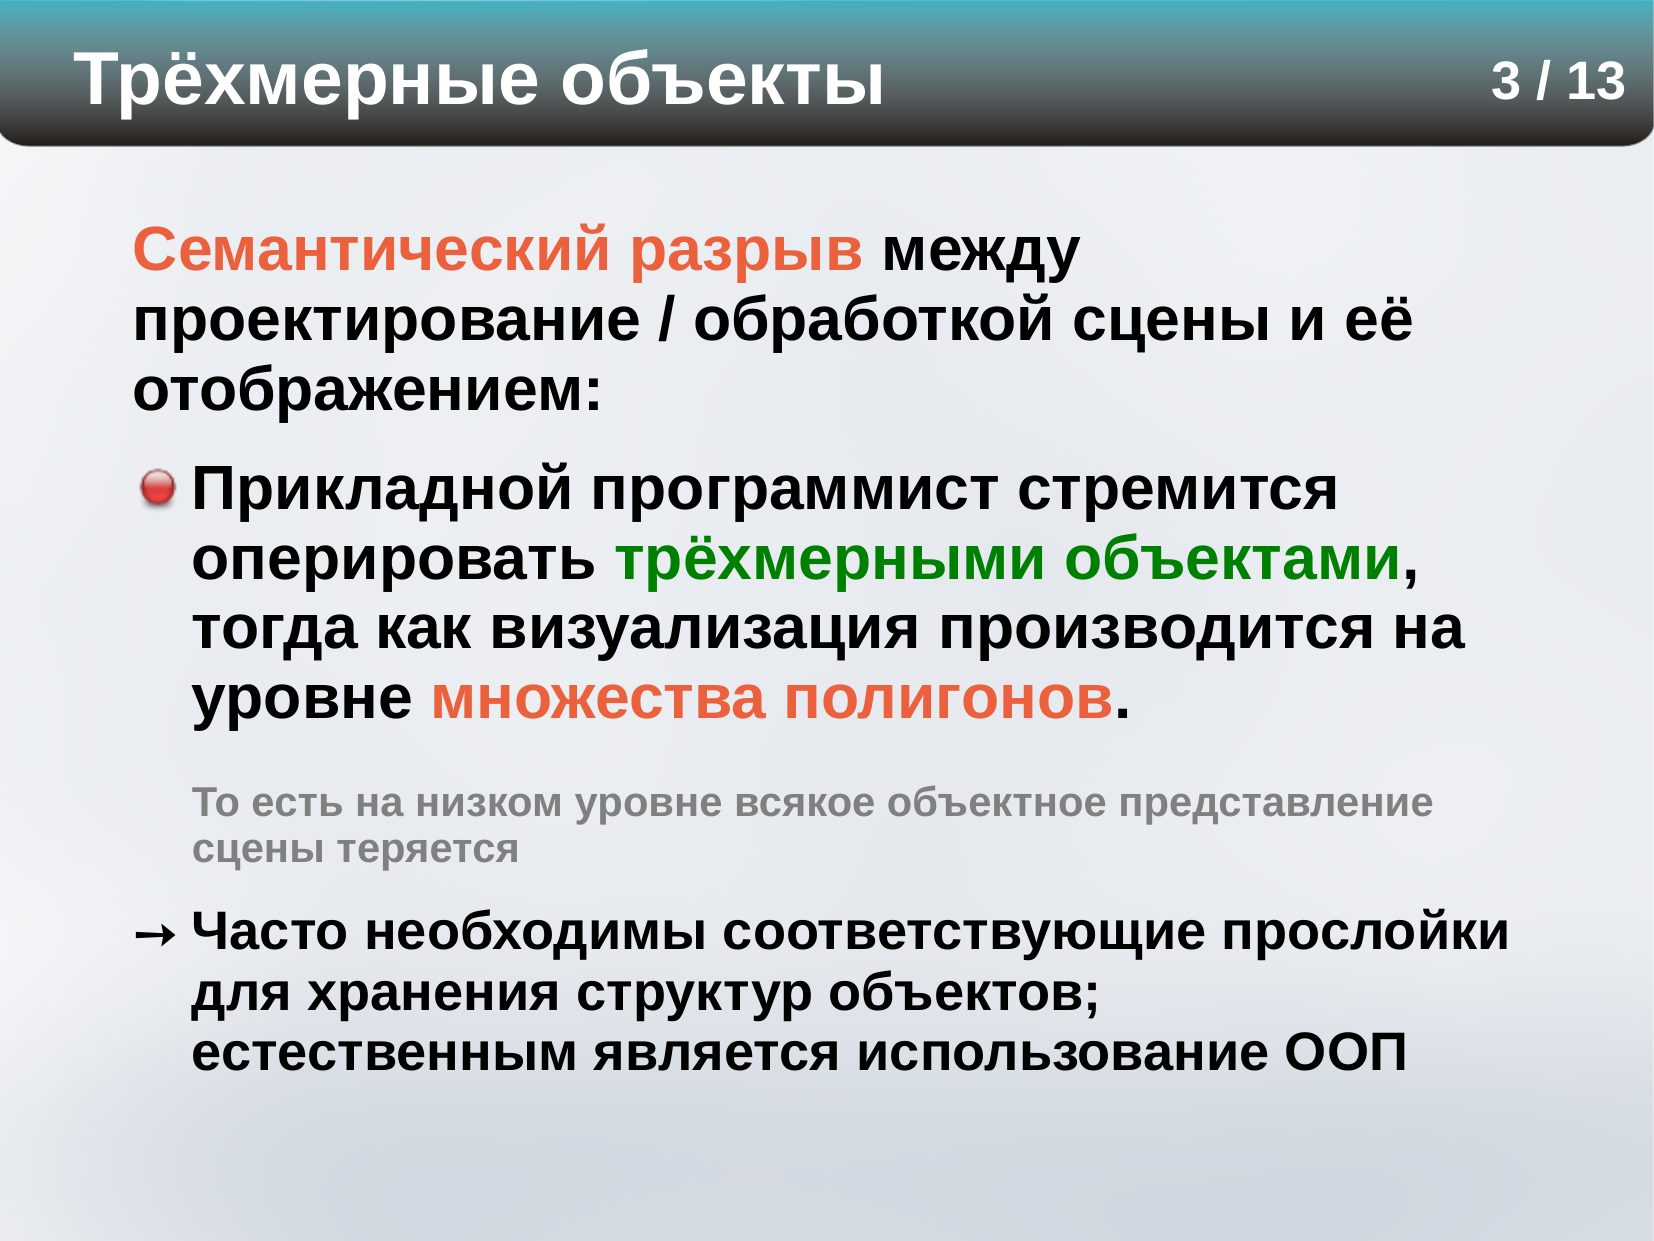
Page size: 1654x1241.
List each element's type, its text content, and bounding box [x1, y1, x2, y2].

picture [0, 0, 1654, 1241]
text_box <номер> / 13 [1476, 42, 1654, 179]
text_box Семантический разрыв между проектирование / обработкой сцены и её отображением: Прикладной программист стремится оперировать трёхмерными объектами, тогда как визуализация производится на уровне множества полигонов. То есть на низком уровне всякое объектное представление сцены теряется Часто необходимы соответствующие прослойки для хранения структур объектов; естественным является использование ООП [118, 206, 1536, 1090]
text_box Трёхмерные объекты [59, 29, 916, 129]
